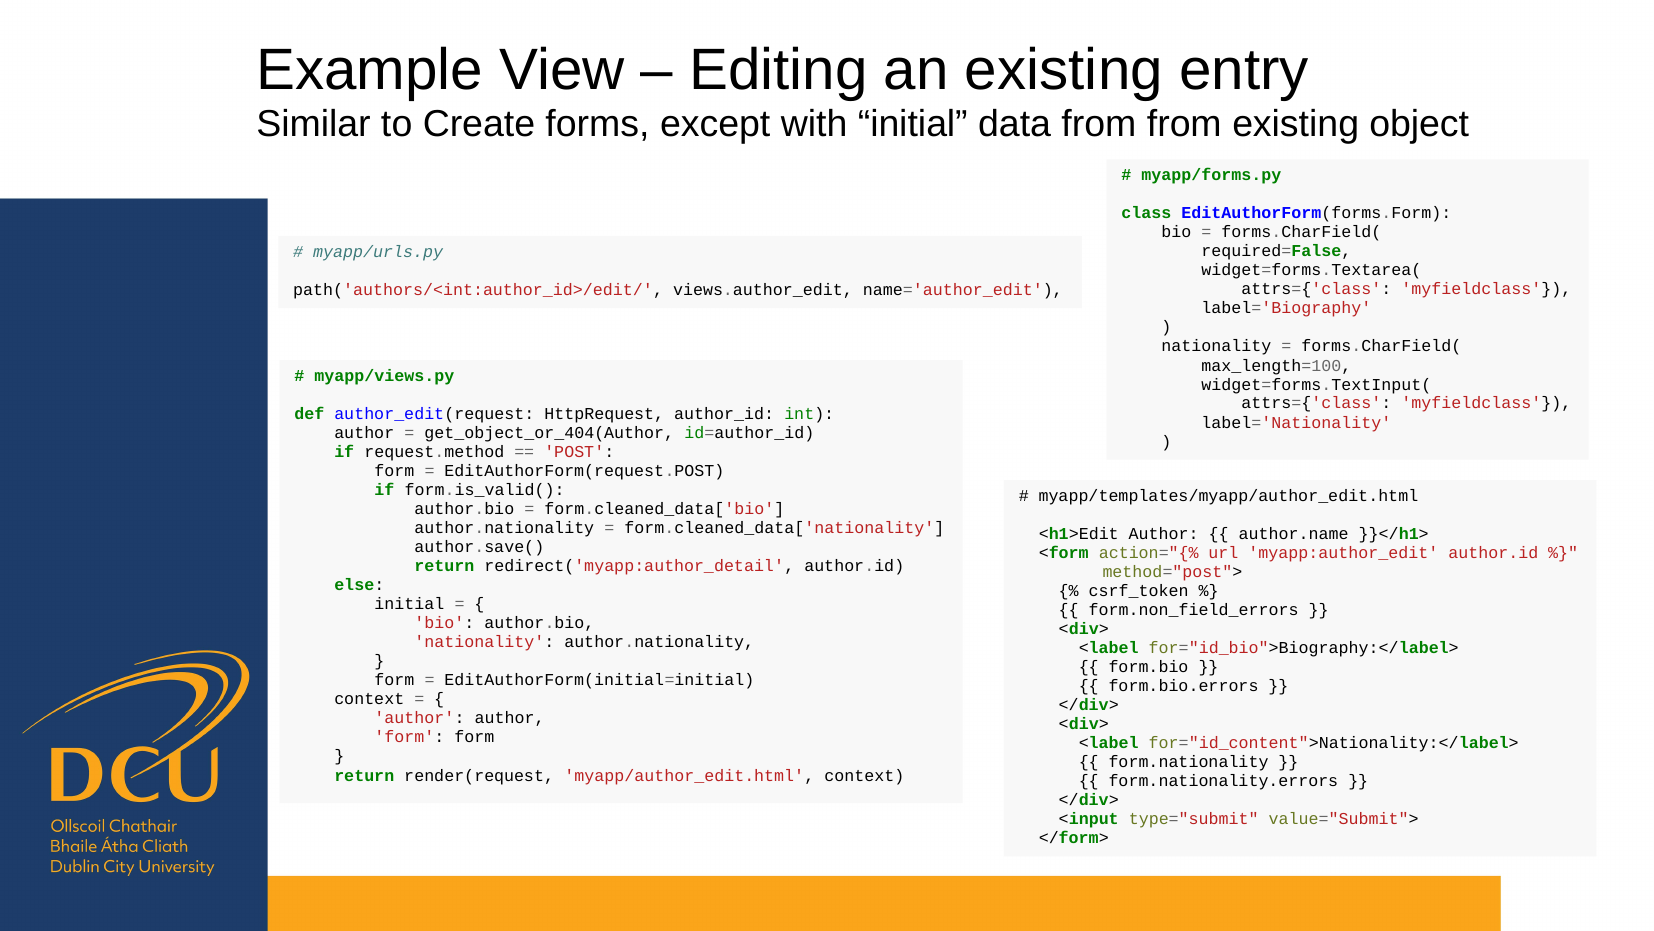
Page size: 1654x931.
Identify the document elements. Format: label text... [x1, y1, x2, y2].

text_box # myapp/forms.py class EditAuthorForm(forms.Form): bio = forms.CharField( required=False, widget=forms.Textarea( attrs={'class': 'myfieldclass'}), label='Biography' ) nationality = forms.CharField( max_length=100, widget=forms.TextInput( attrs={'class': 'myfieldclass'}), label='Nationality' ) [1106, 159, 1589, 460]
text_box Example View – Editing an existing entry Similar to Create forms, except with “initial” data from from existing object [241, 29, 1487, 152]
text_box # myapp/views.py def author_edit(request: HttpRequest, author_id: int): author = get_object_or_404(Author, id=author_id) if request.method == 'POST': form = EditAuthorForm(request.POST) if form.is_valid(): author.bio = form.cleaned_data['bio'] author.nationality = form.cleaned_data['nationality'] author.save() return redirect('myapp:author_detail', author.id) else: initial = { 'bio': author.bio, 'nationality': author.nationality, } form = EditAuthorForm(initial=initial) context = { 'author': author, 'form': form } return render(request, 'myapp/author_edit.html', context) [279, 360, 963, 804]
picture [0, 0, 1654, 931]
text_box # myapp/templates/myapp/author_edit.html <h1>Edit Author: {{ author.name }}</h1> <form action="{% url 'myapp:author_edit' author.id %}" method="post"> {% csrf_token %} {{ form.non_field_errors }} <div> <label for="id_bio">Biography:</label> {{ form.bio }} {{ form.bio.errors }} </div> <div> <label for="id_content">Nationality:</label> {{ form.nationality }} {{ form.nationality.errors }} </div> <input type="submit" value="Submit"> </form> [1003, 480, 1597, 857]
text_box # myapp/urls.py path('authors/<int:author_id>/edit/', views.author_edit, name='author_edit'), [278, 236, 1082, 309]
